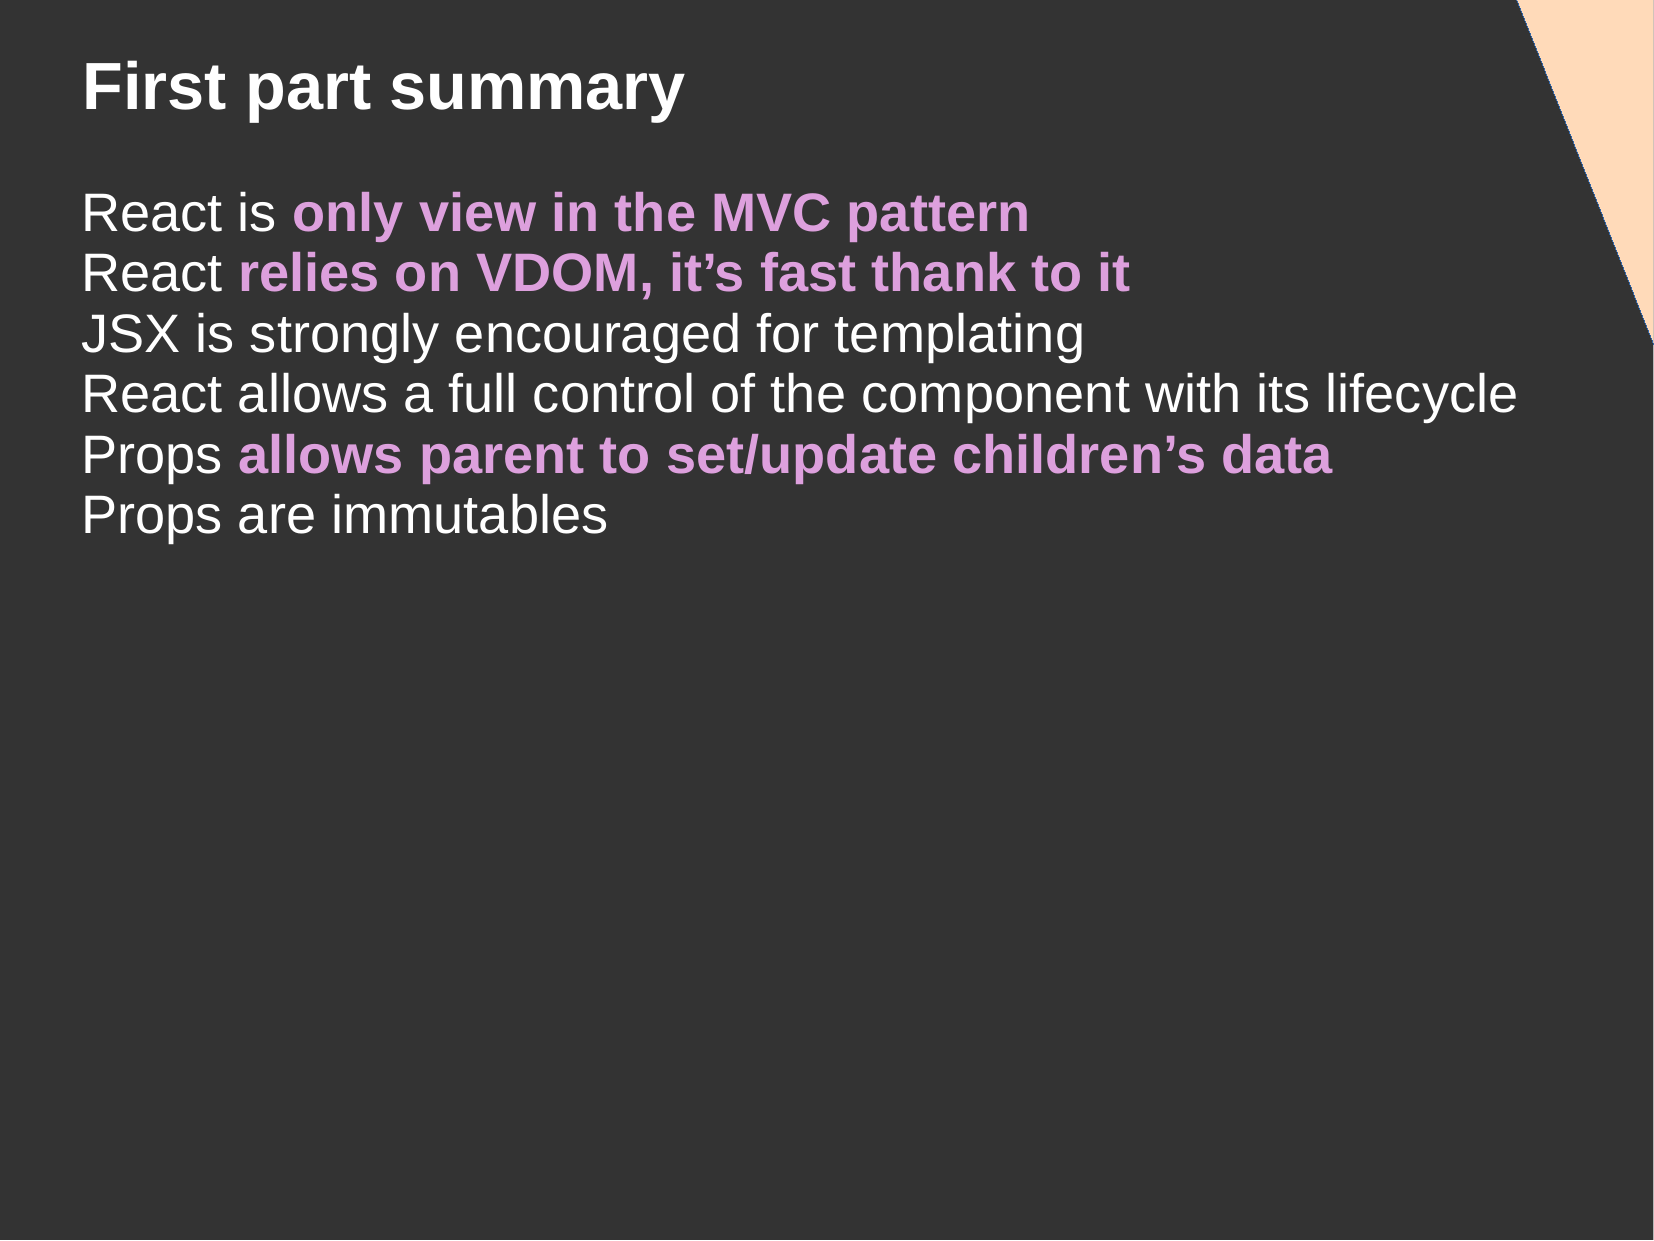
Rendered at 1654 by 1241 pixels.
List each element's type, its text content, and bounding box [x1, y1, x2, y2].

title React is only view in the MVC pattern React relies on VDOM, it’s fast thank to it JSX is strongly encouraged for templating React allows a full control of the component with its lifecycle Props allows parent to set/update children’s data Props are immutables [81, 182, 1654, 946]
title First part summary [82, 49, 1111, 125]
text_box [1516, 0, 1654, 345]
